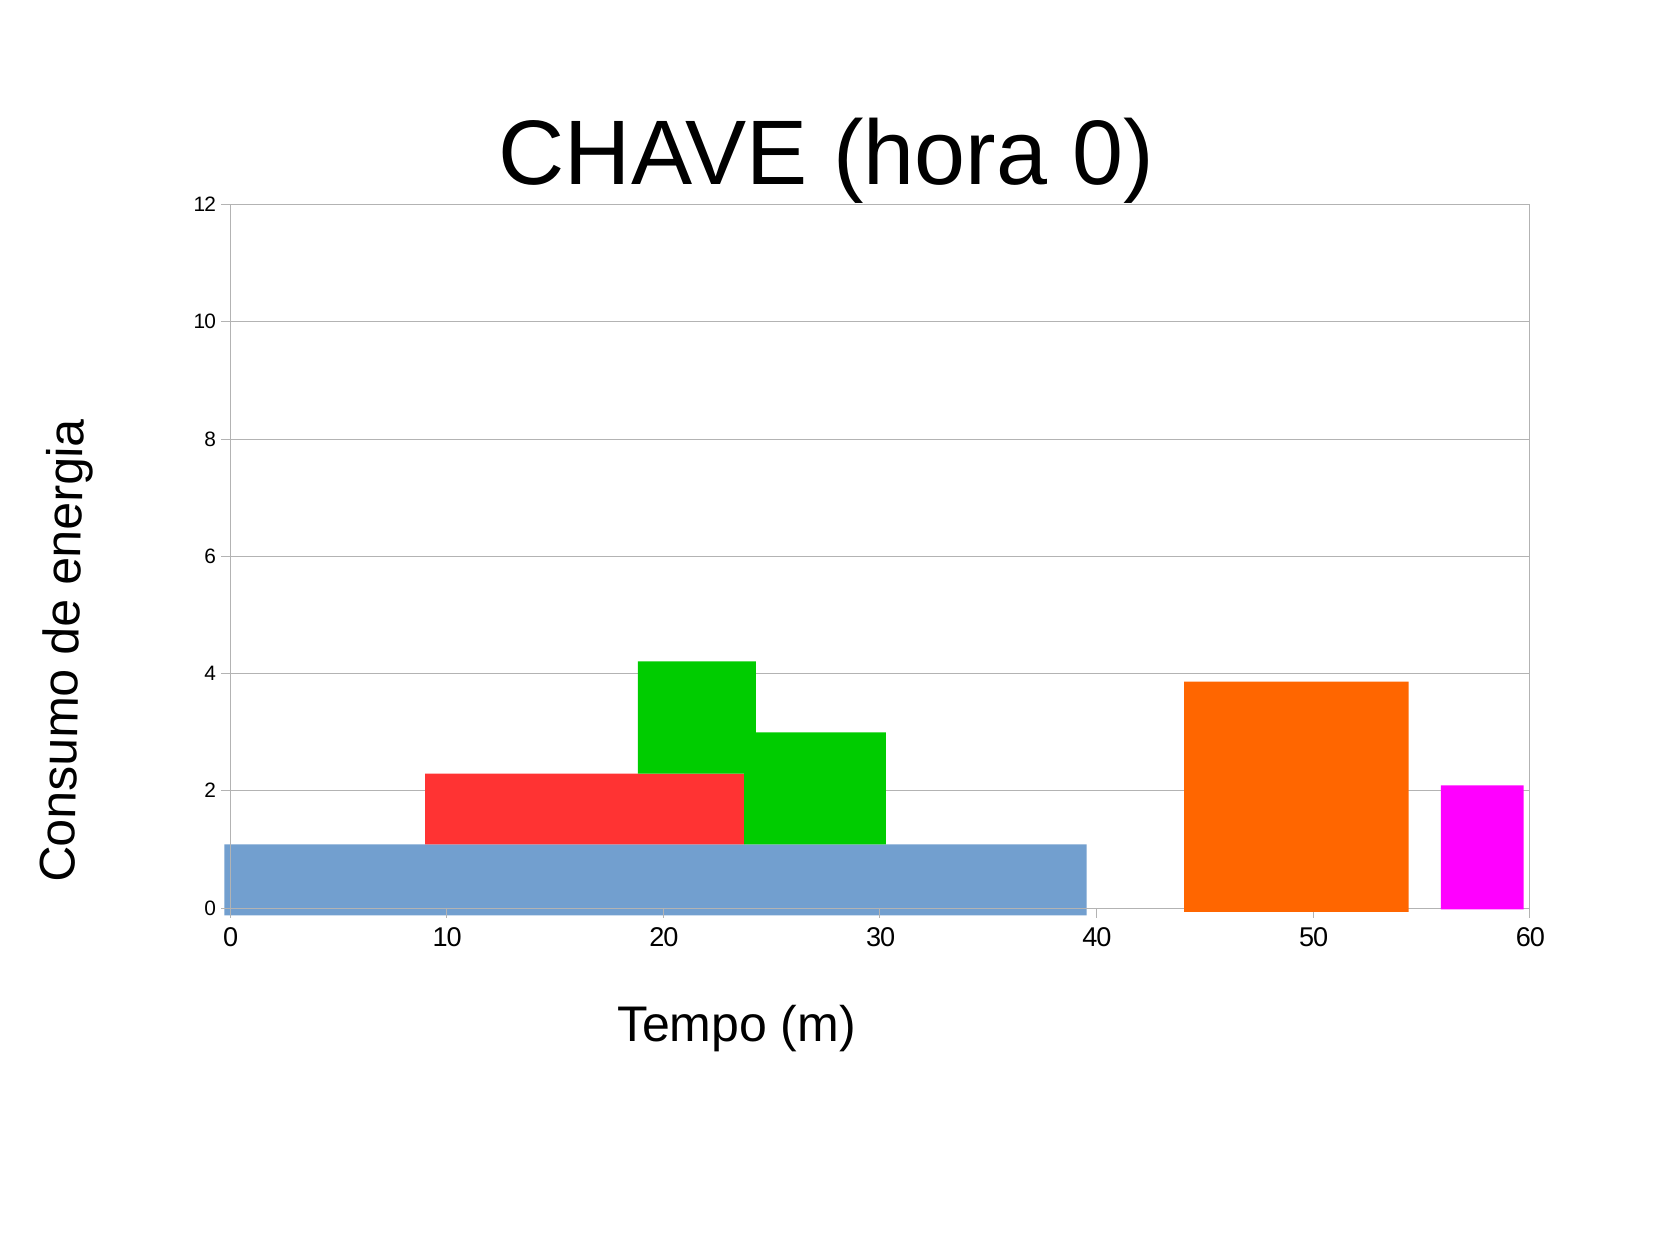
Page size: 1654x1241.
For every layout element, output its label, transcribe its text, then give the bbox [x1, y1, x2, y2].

text_box [1440, 785, 1524, 910]
text_box Consumo de energia [21, 328, 160, 900]
text_box [425, 661, 886, 845]
chart [165, 177, 1573, 969]
title CHAVE (hora 0) [82, 49, 1571, 257]
text_box [1184, 681, 1409, 912]
text_box Tempo (m) [602, 988, 1052, 1087]
